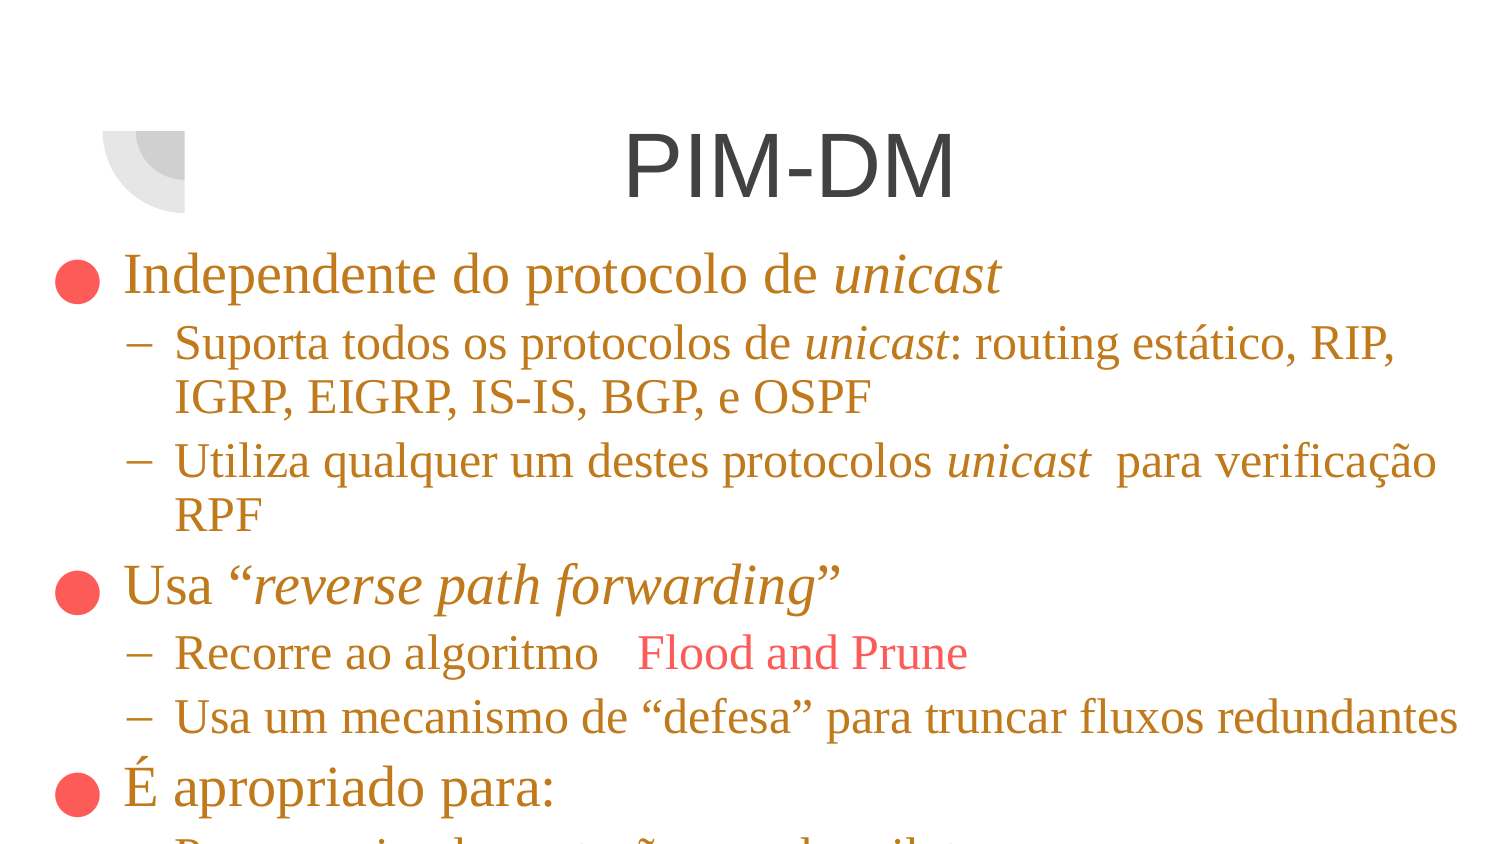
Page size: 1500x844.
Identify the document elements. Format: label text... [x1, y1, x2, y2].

title PIM-DM [213, 98, 1368, 235]
list Independente do protocolo de unicast Suporta todos os protocolos de unicast: routing estático, RIP, IGRP, EIGRP, IS-IS, BGP, e OSPF Utiliza qualquer um destes protocolos unicast para verificação RPF Usa “reverse path forwarding” Recorre ao algoritmo Flood and Prune Usa um mecanismo de “defesa” para truncar fluxos redundantes É apropriado para: Pequenas implementações e redes piloto [37, 235, 1475, 699]
